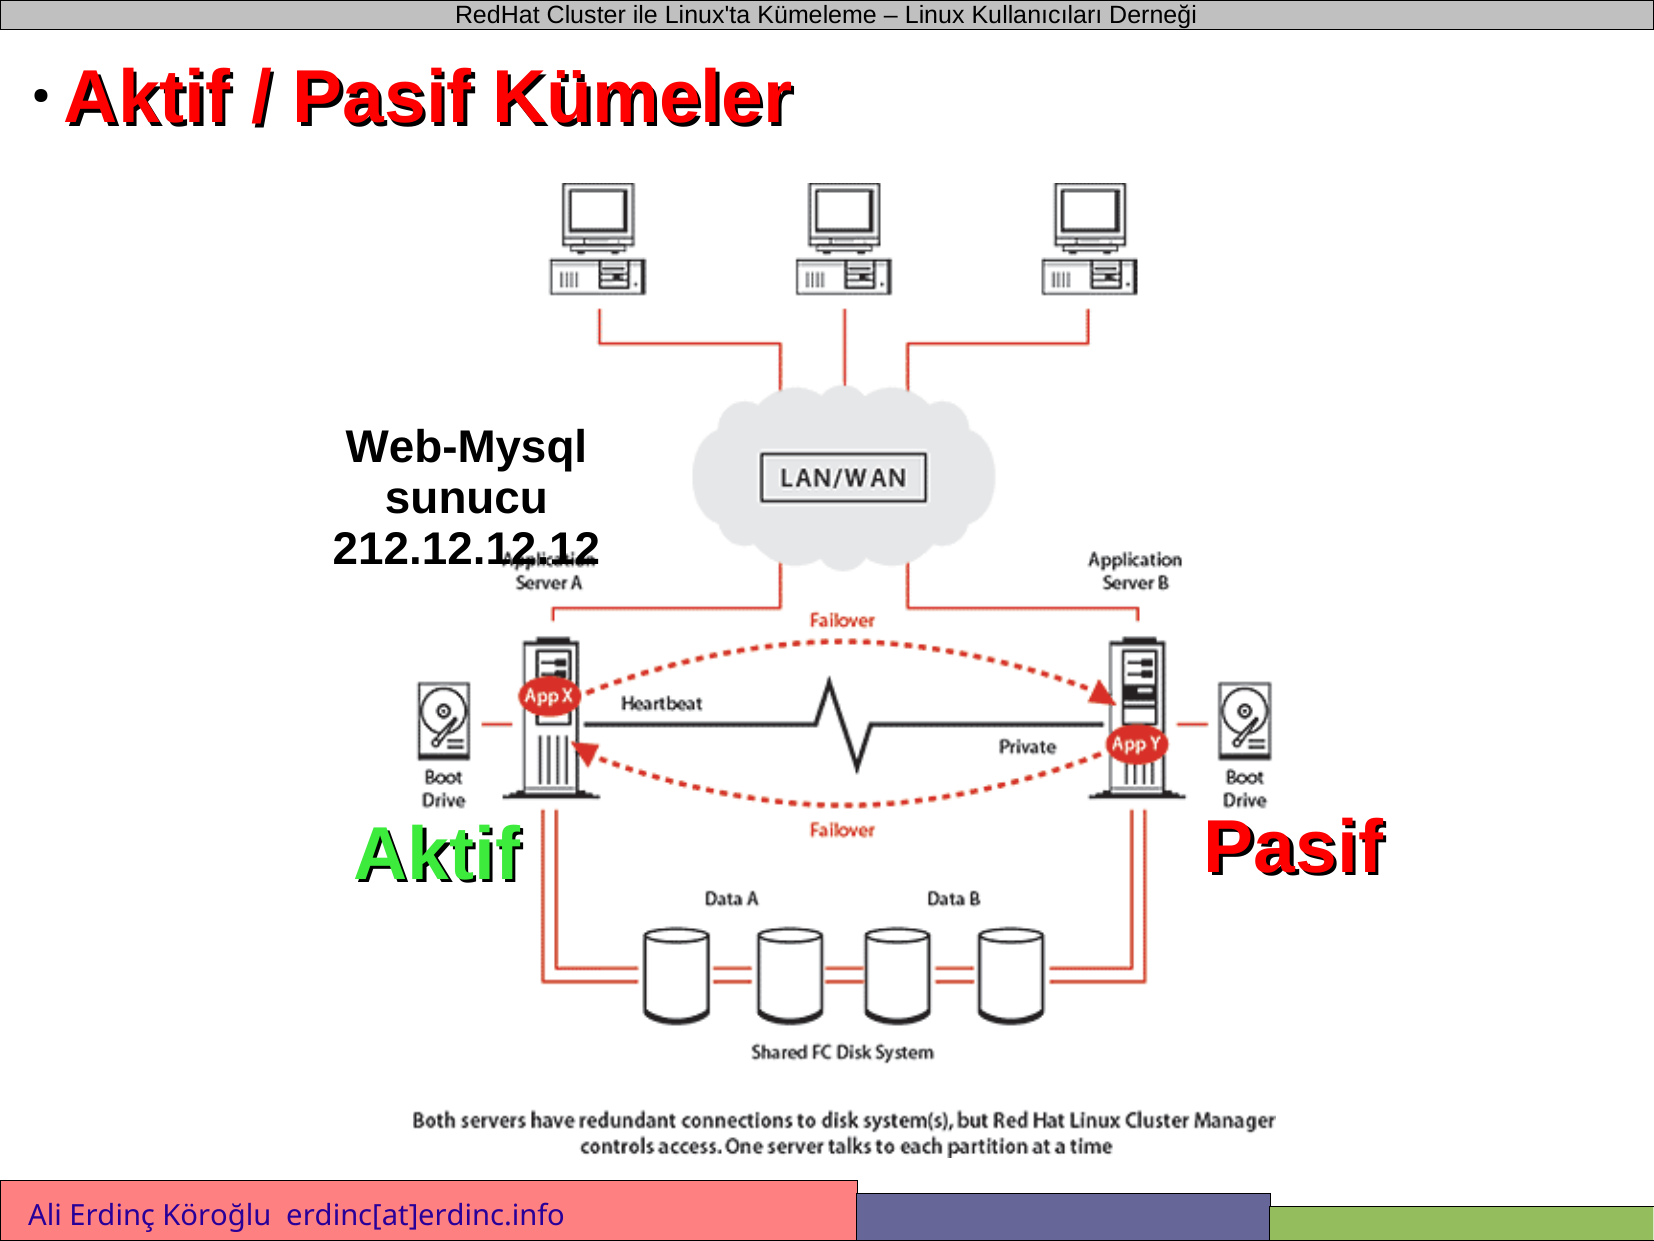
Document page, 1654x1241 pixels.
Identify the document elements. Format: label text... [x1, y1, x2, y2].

text_box Ali Erdinç Köroğlu erdinc[at]erdinc.info http://www.erdinc.info [13, 1186, 853, 1241]
text_box RedHat Cluster ile Linux'ta Kümeleme – Linux Kullanıcıları Derneği [0, 0, 1654, 30]
text_box Aktif [324, 804, 556, 916]
text_box Pasif [1175, 797, 1399, 909]
text_box [0, 1180, 1654, 1241]
text_box Web-Mysql sunucu 212.12.12.12 [271, 413, 662, 606]
picture [413, 183, 1276, 1158]
text_box Aktif / Pasif Kümeler [17, 47, 809, 160]
